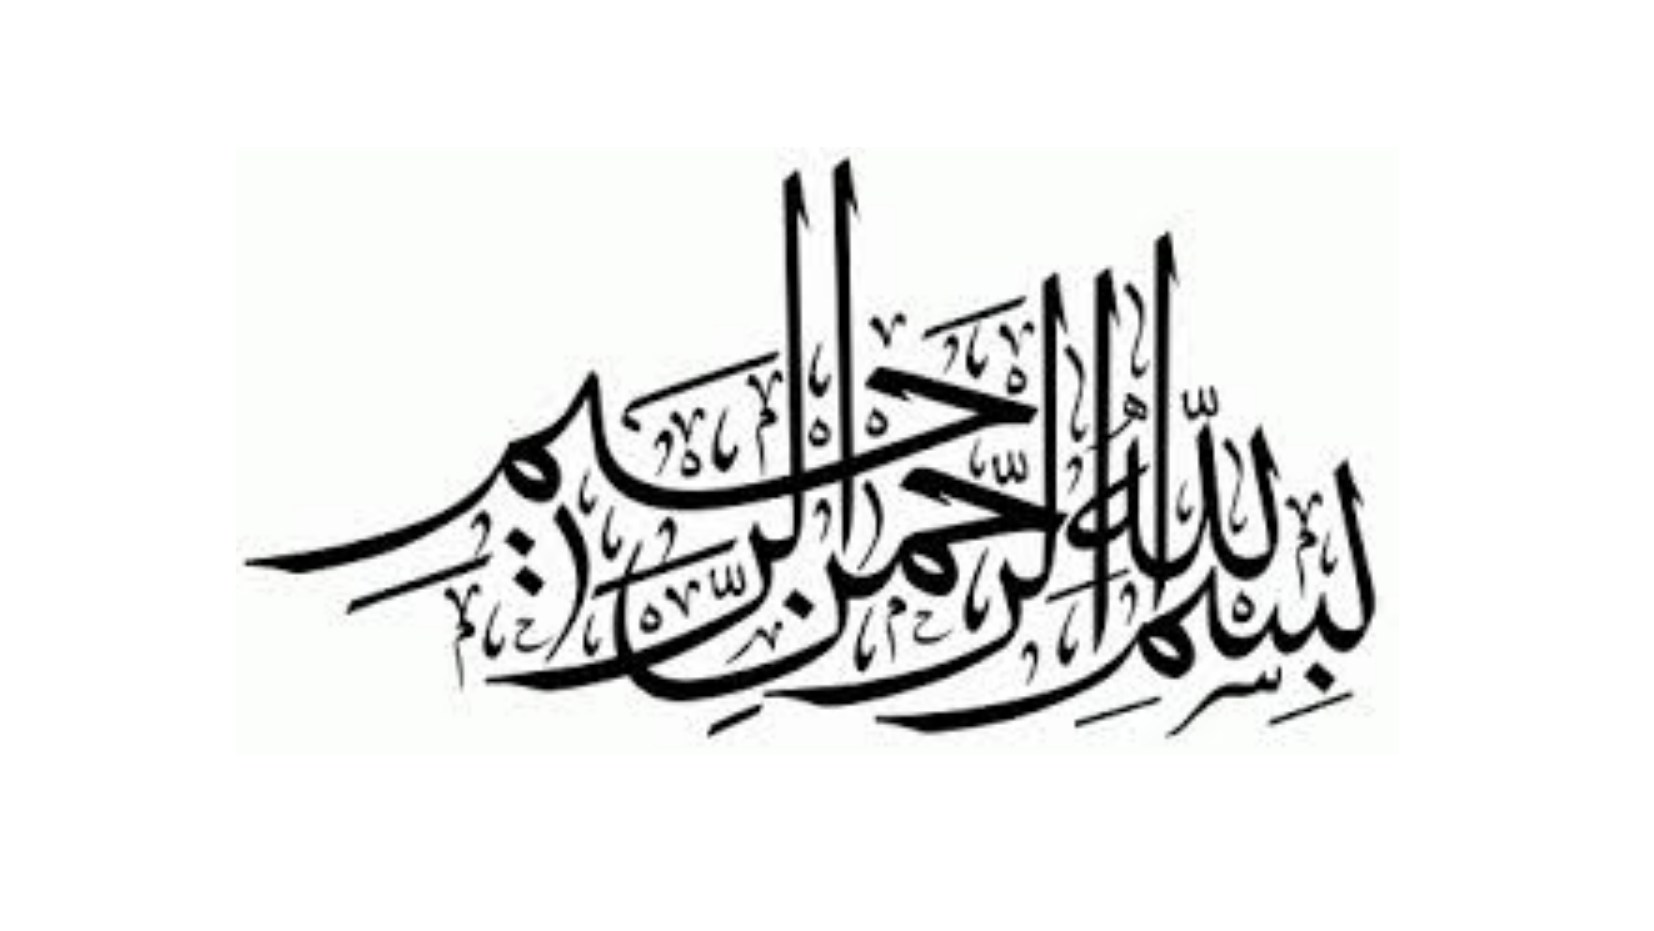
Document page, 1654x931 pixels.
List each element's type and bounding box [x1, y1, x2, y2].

picture [236, 147, 1399, 755]
